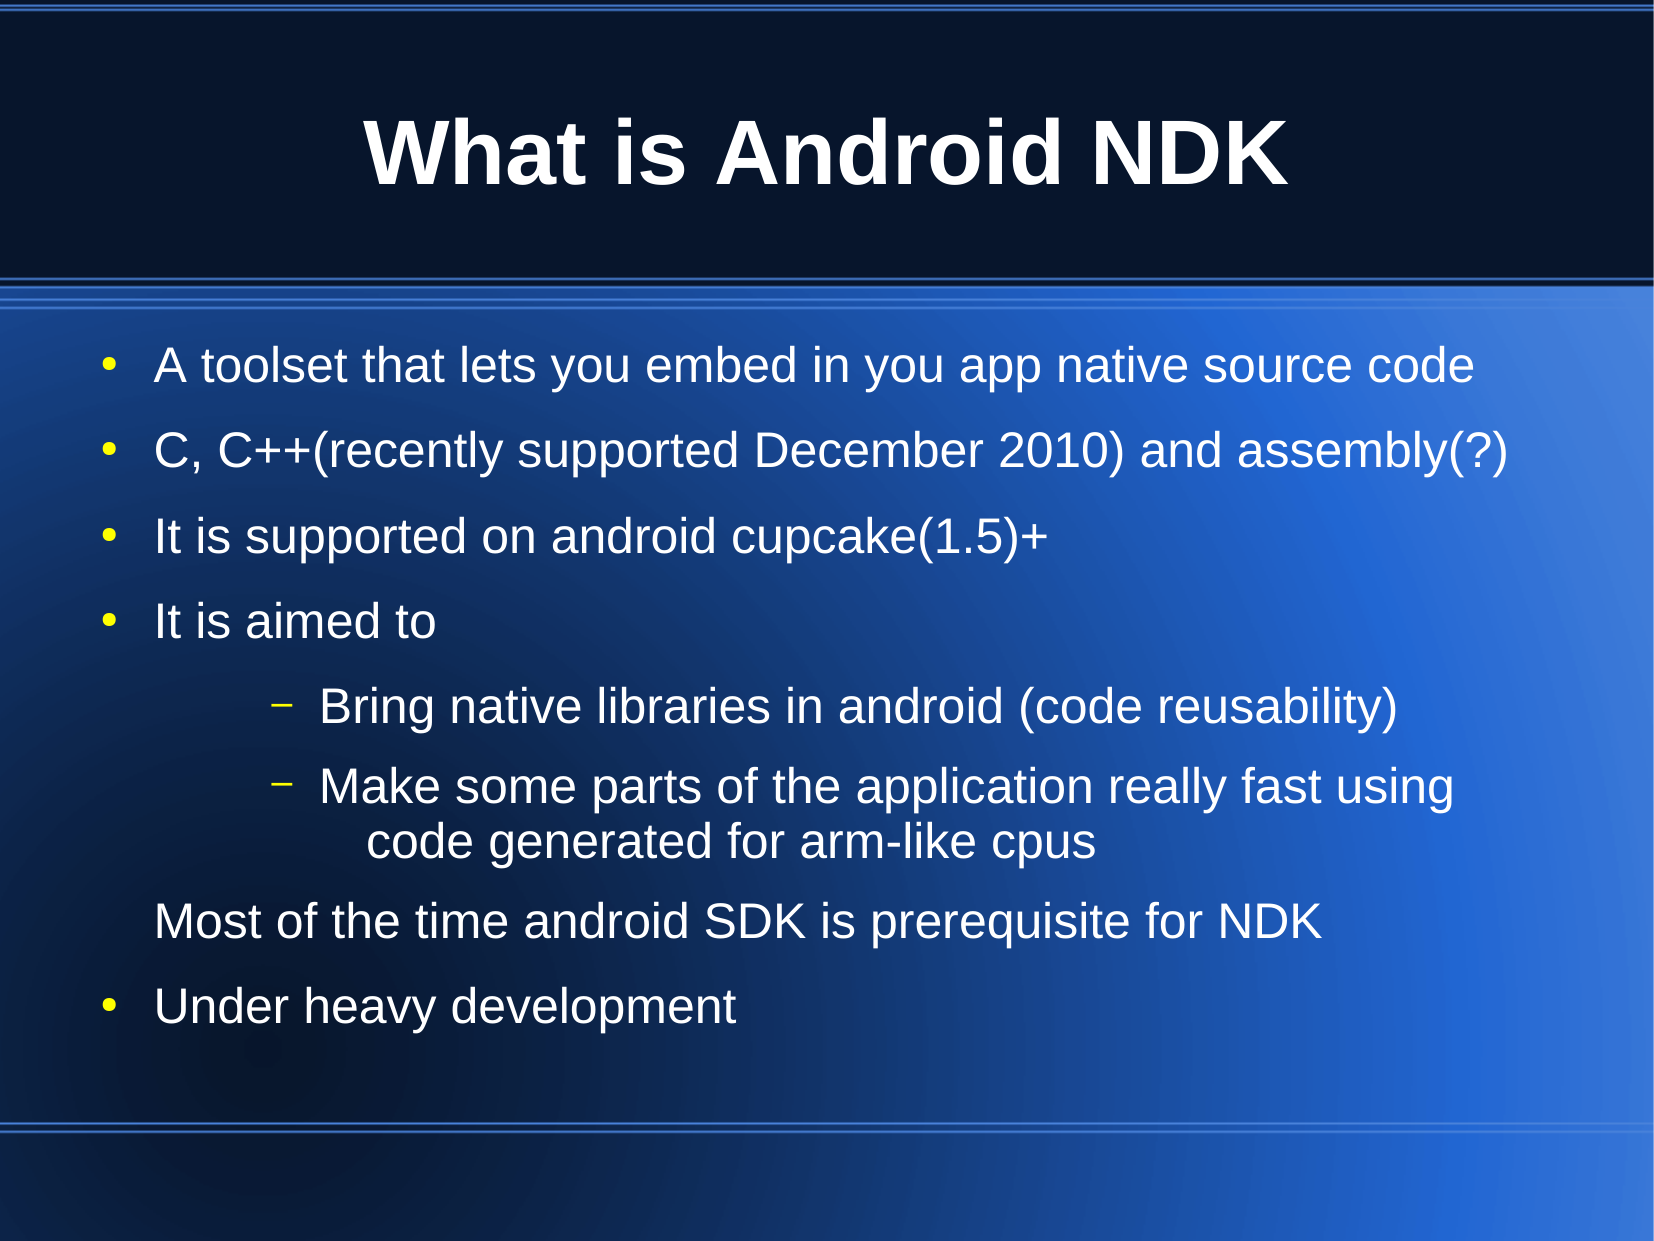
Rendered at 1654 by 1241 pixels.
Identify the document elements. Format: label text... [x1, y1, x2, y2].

list A toolset that lets you embed in you app native source code C, C++(recently supported December 2010) and assembly(?) It is supported on android cupcake(1.5)+ It is aimed to Bring native libraries in android (code reusability) Make some parts of the application really fast using code generated for arm-like cpus Most of the time android SDK is prerequisite for NDK Under heavy development [82, 337, 1571, 1142]
title What is Android NDK [82, 49, 1571, 257]
picture [0, 0, 1654, 1241]
